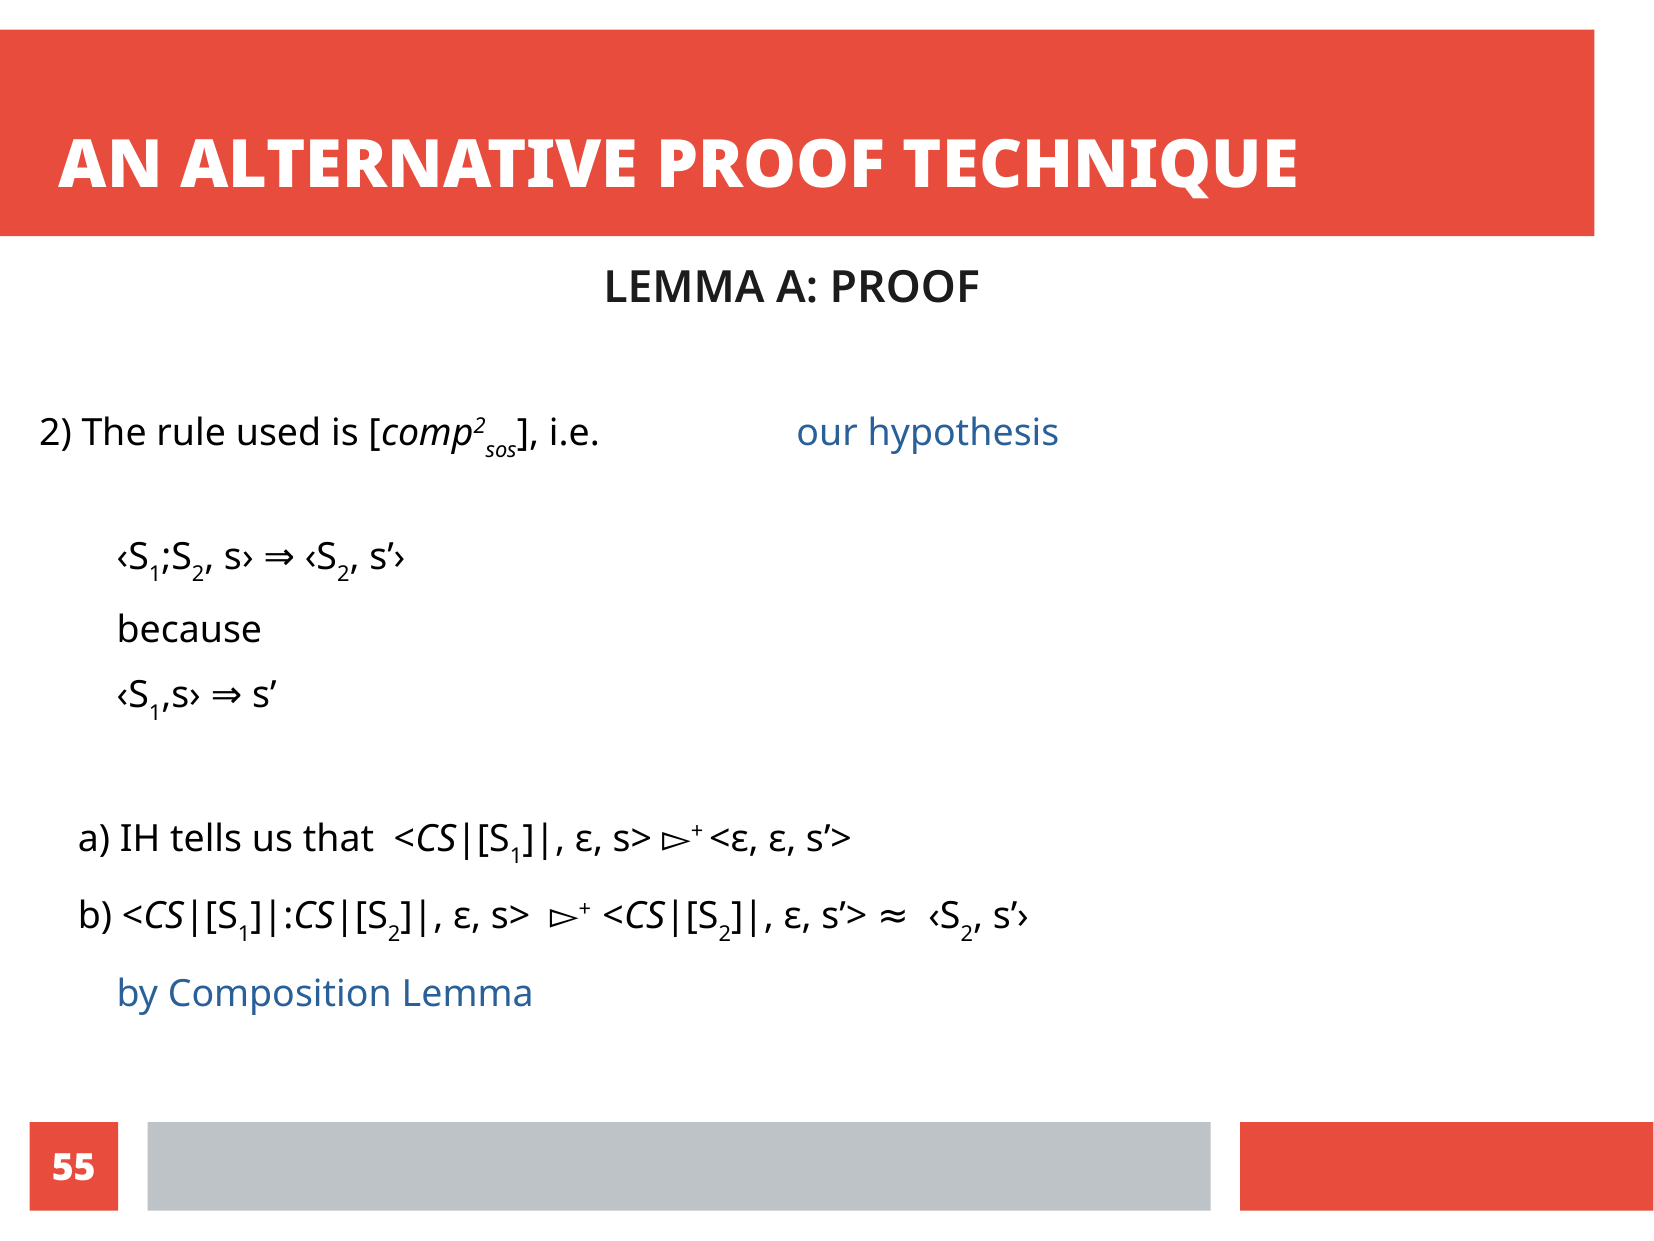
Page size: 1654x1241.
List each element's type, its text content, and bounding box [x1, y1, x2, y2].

title AN ALTERNATIVE PROOF TECHNIQUE [59, 59, 1595, 207]
list LEMMA A: PROOF 2) The rule used is [comp2sos], i.e. our hypothesis ‹S1;S2, s› ⇒ ‹S2, s’› because ‹S1,s› ⇒ s’ a) IH tells us that <CS|[S1]|, ε, s> ▻+ <ε, ε, s’> b) <CS|[S1]|:CS|[S2]|, ε, s> ▻+ <CS|[S2]|, ε, s’> ≈ ‹S2, s’› by Composition Lemma [39, 255, 1546, 1023]
